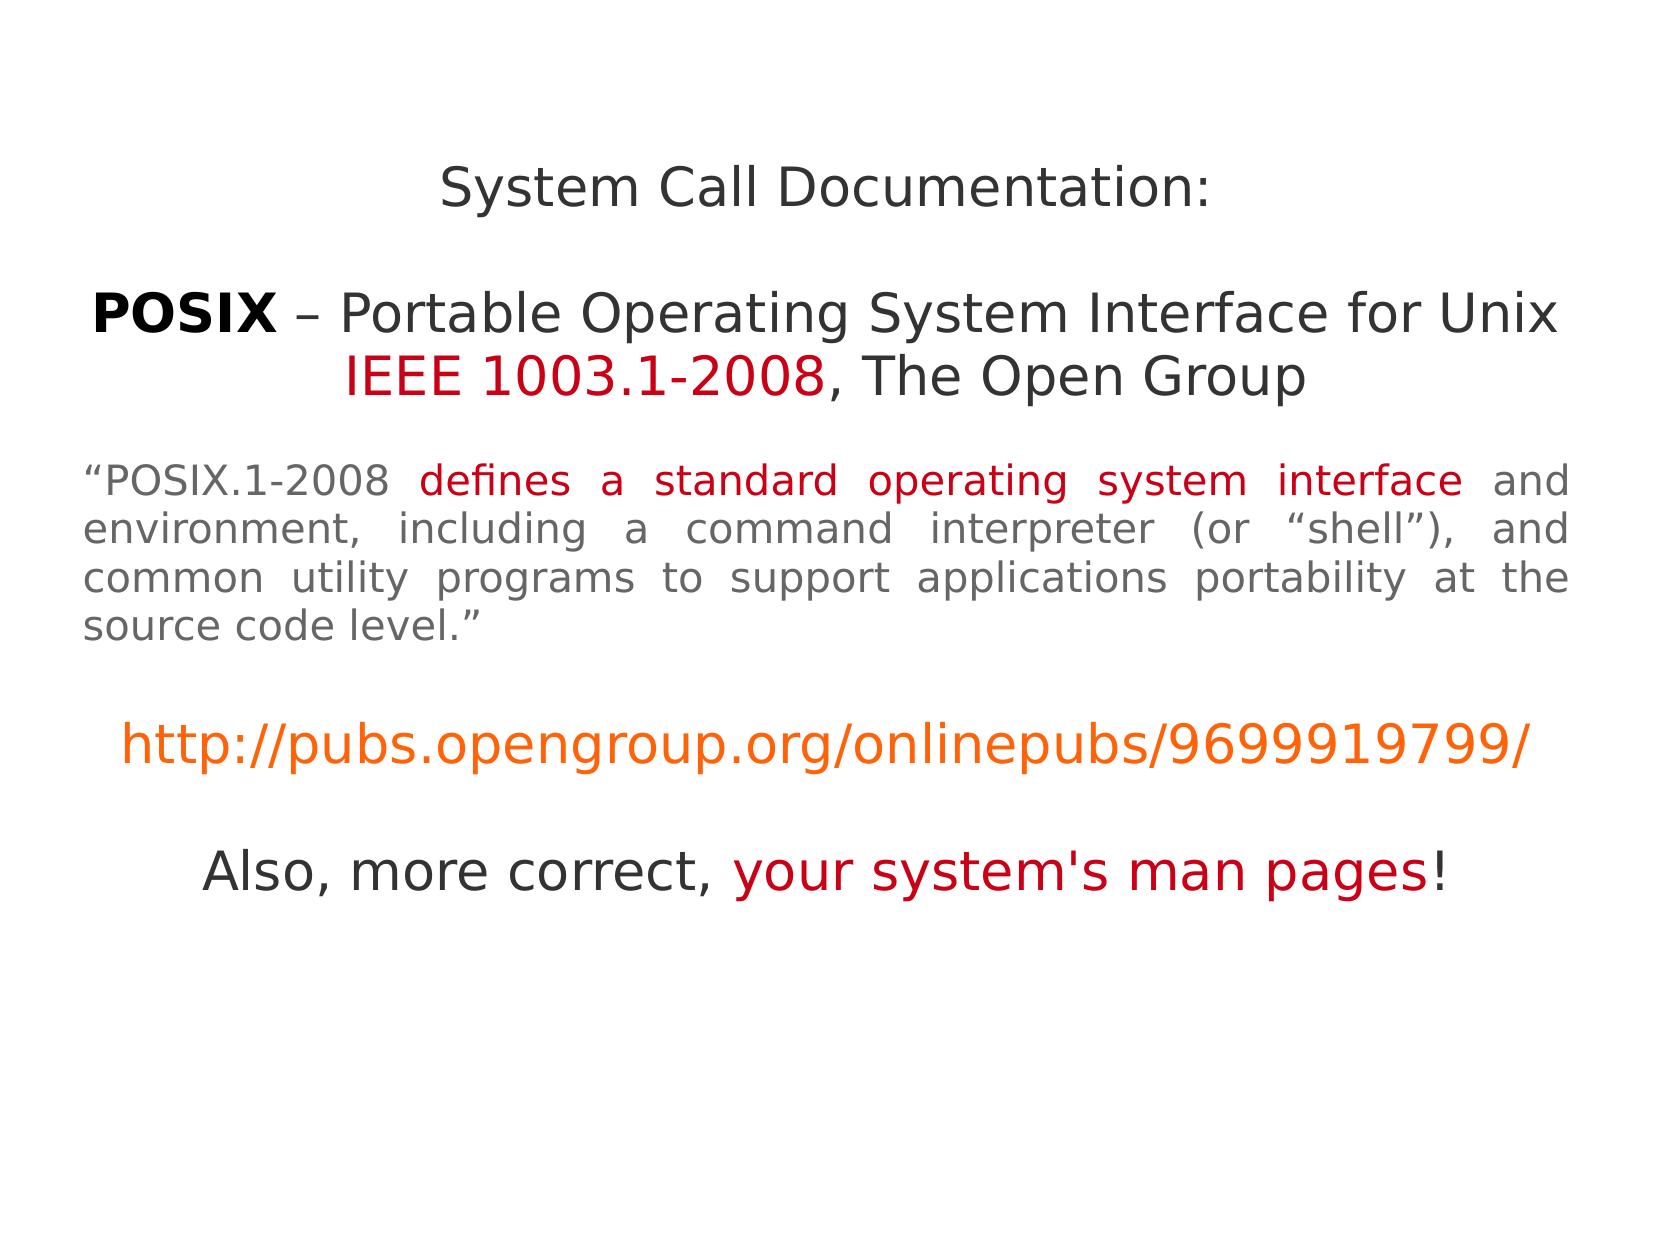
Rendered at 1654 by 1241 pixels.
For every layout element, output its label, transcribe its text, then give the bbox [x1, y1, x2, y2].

subtitle System Call Documentation: POSIX – Portable Operating System Interface for Unix IEEE 1003.1-2008, The Open Group “POSIX.1-2008 defines a standard operating system interface and environment, including a command interpreter (or “shell”), and common utility programs to support applications portability at the source code level.” http://pubs.opengroup.org/onlinepubs/9699919799/ Also, more correct, your system's man pages! [82, 56, 1571, 1102]
